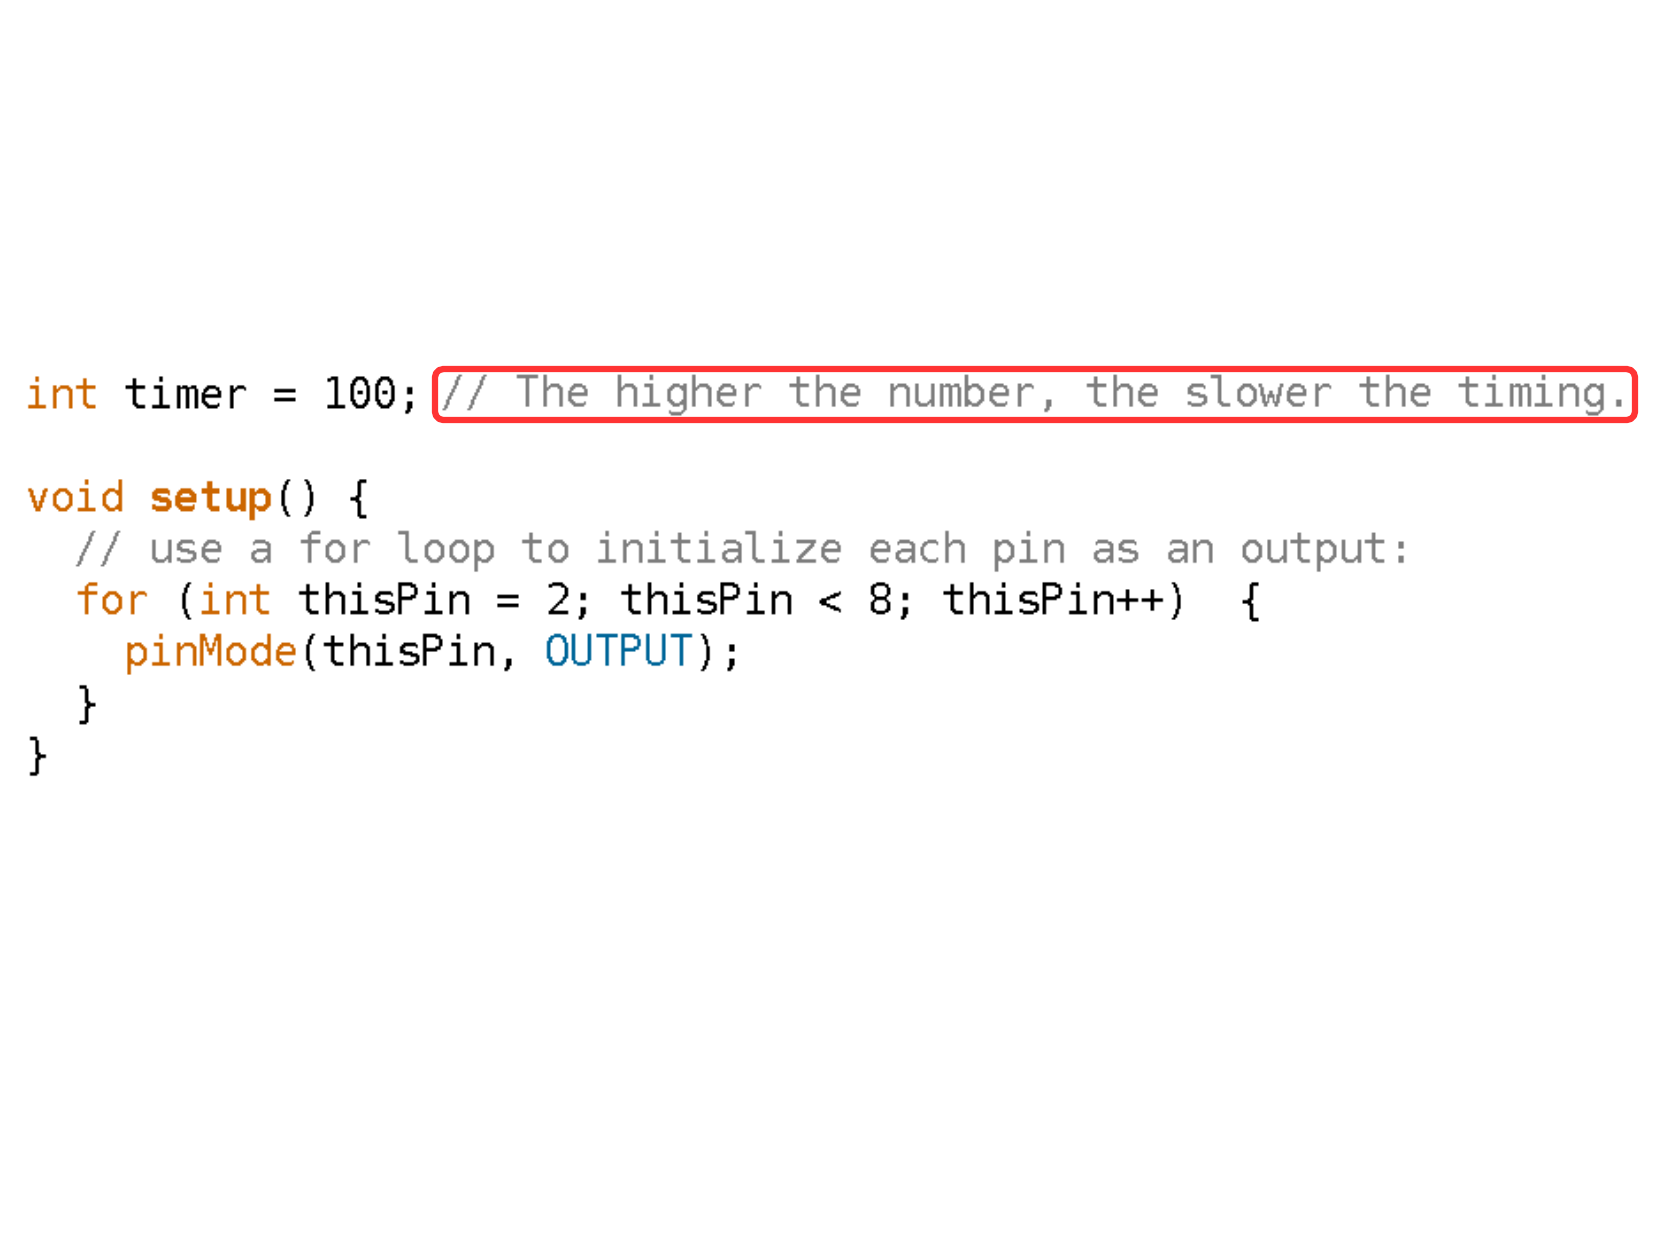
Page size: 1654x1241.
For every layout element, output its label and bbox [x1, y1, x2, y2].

picture [18, 368, 1636, 785]
picture [439, 373, 1631, 416]
